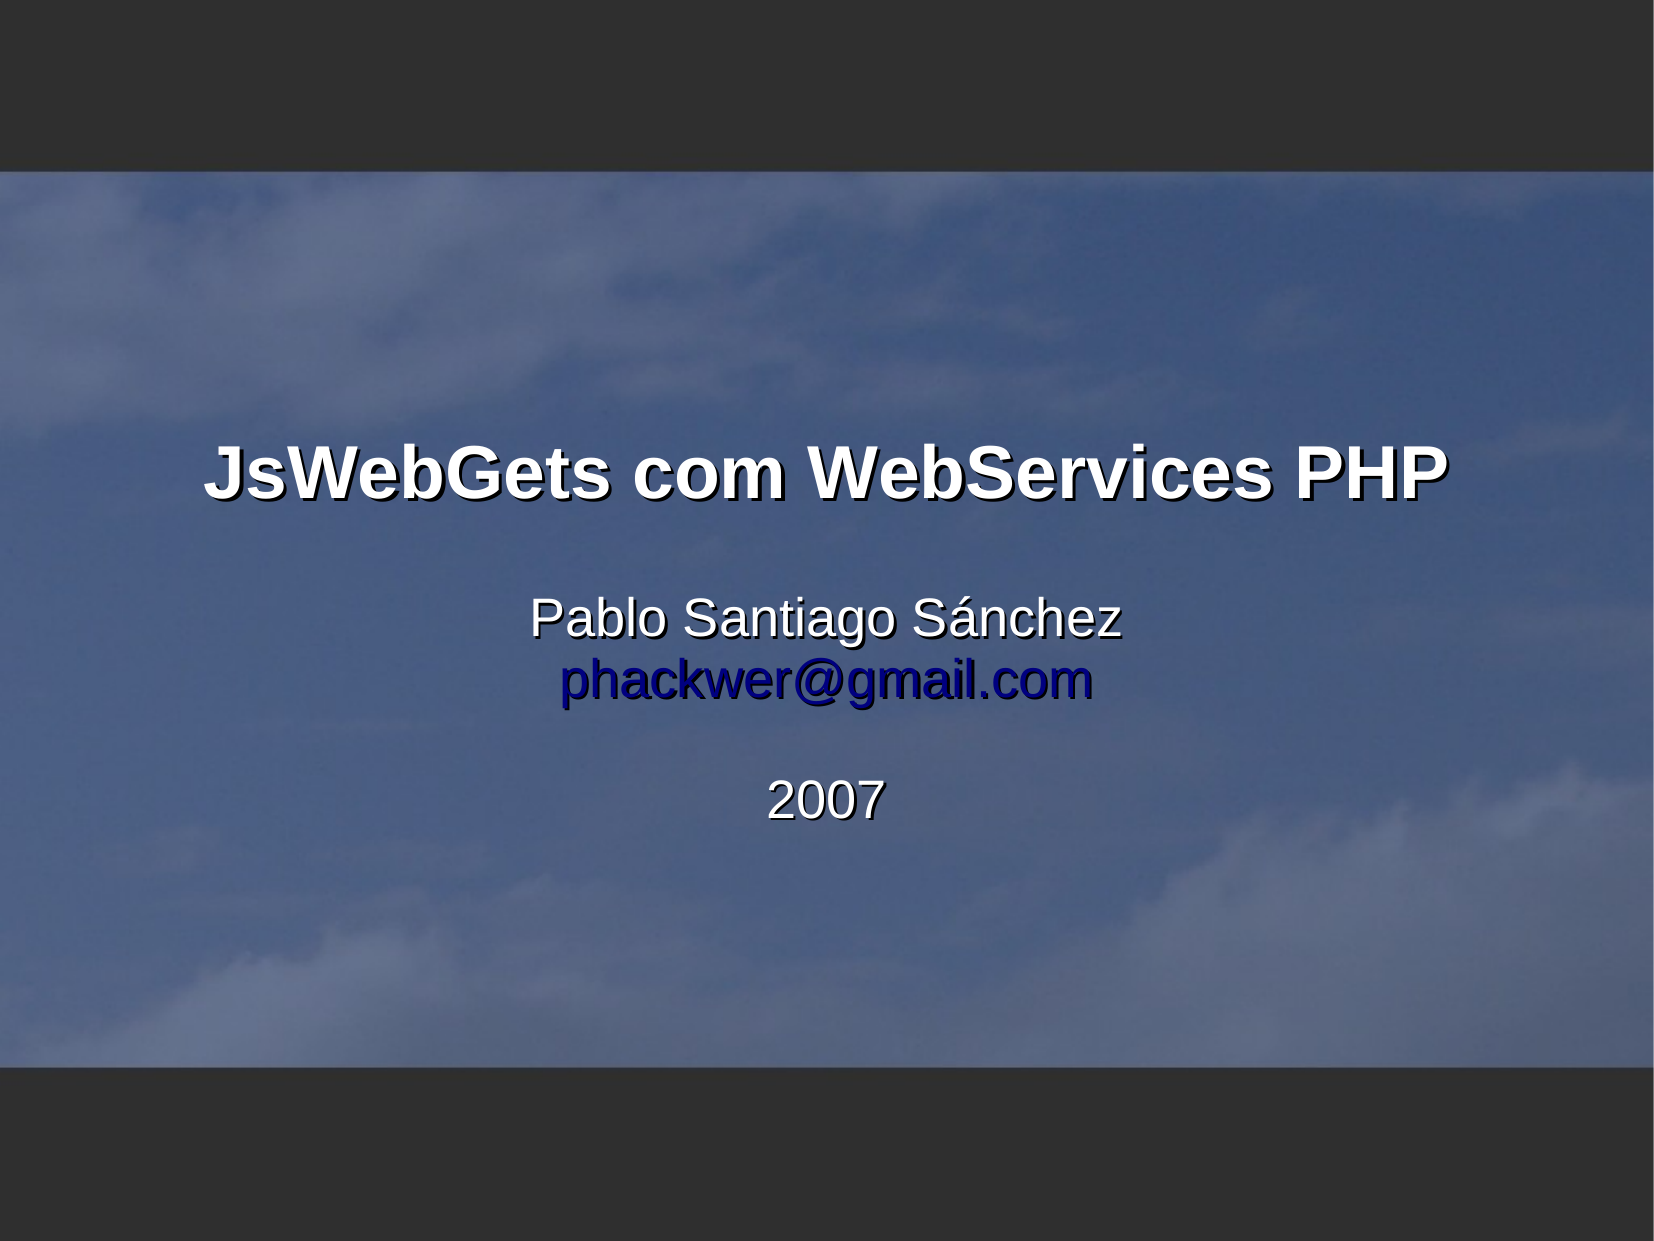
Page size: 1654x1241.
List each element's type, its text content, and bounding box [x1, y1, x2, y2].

picture [0, 0, 1654, 1241]
title JsWebGets com WebServices PHP [88, 383, 1565, 562]
subtitle Pablo Santiago Sánchez phackwer@gmail.com 2007 [88, 587, 1565, 830]
